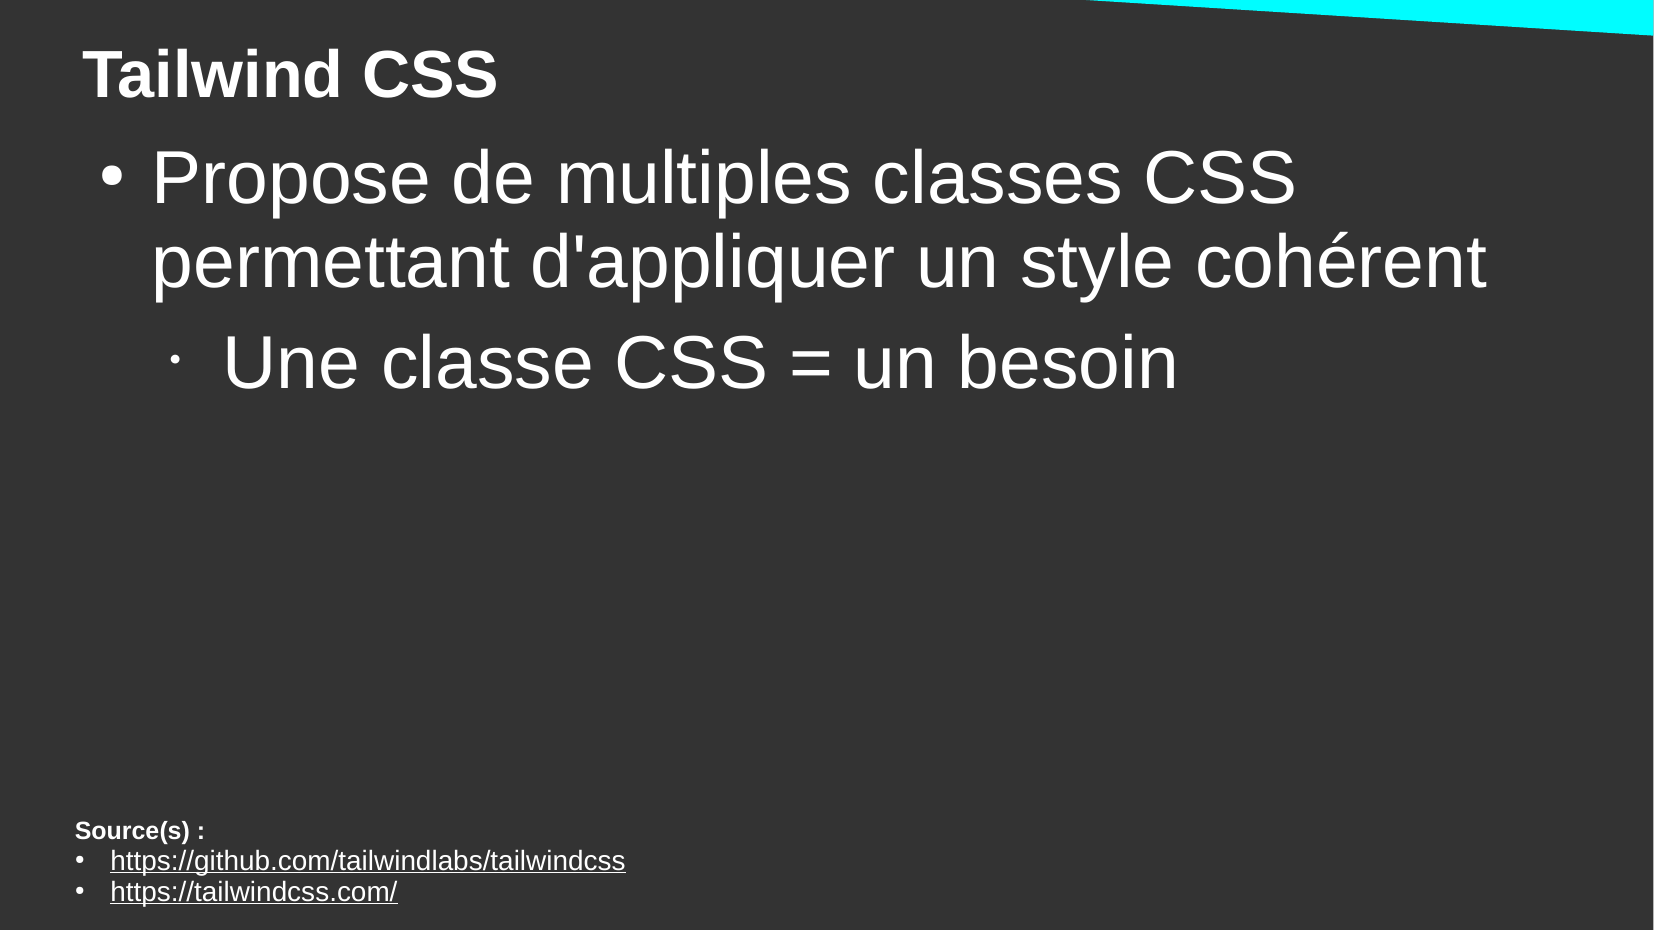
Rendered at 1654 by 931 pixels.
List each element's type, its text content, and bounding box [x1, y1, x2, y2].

text_box [1086, 0, 1654, 36]
title Tailwind CSS [82, 37, 1571, 114]
list Propose de multiples classes CSS permettant d'appliquer un style cohérent Une classe CSS = un besoin [80, 135, 1620, 827]
text_box Source(s) : https://github.com/tailwindlabs/tailwindcss https://tailwindcss.com/ [60, 809, 1583, 915]
